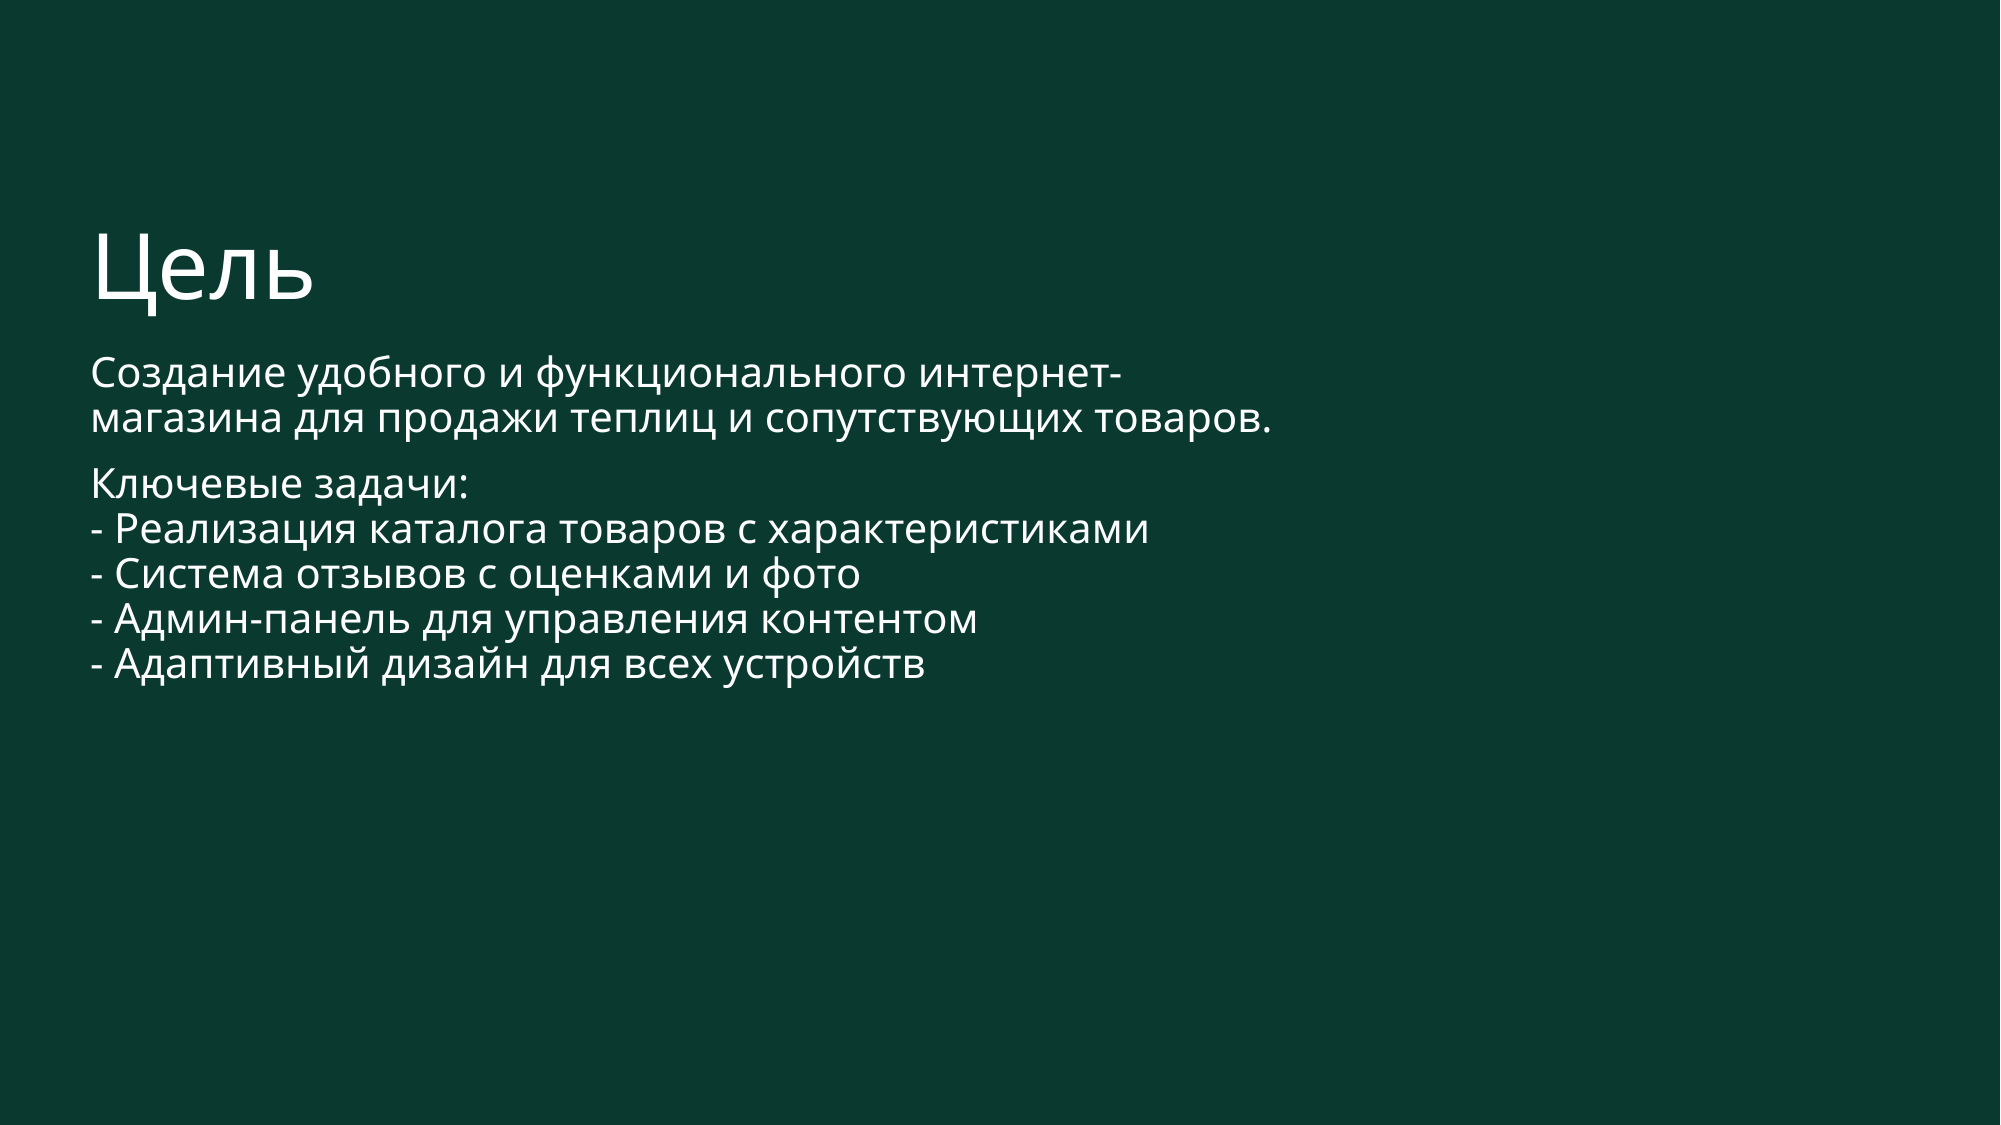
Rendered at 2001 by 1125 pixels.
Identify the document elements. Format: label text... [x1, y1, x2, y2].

list Создание удобного и функционального интернет-магазина для продажи теплиц и сопутствующих товаров. Ключевые задачи: - Реализация каталога товаров с характеристиками - Система отзывов с оценками и фото - Админ-панель для управления контентом - Адаптивный дизайн для всех устройств [75, 343, 1336, 1014]
title Цель [75, 109, 1336, 328]
